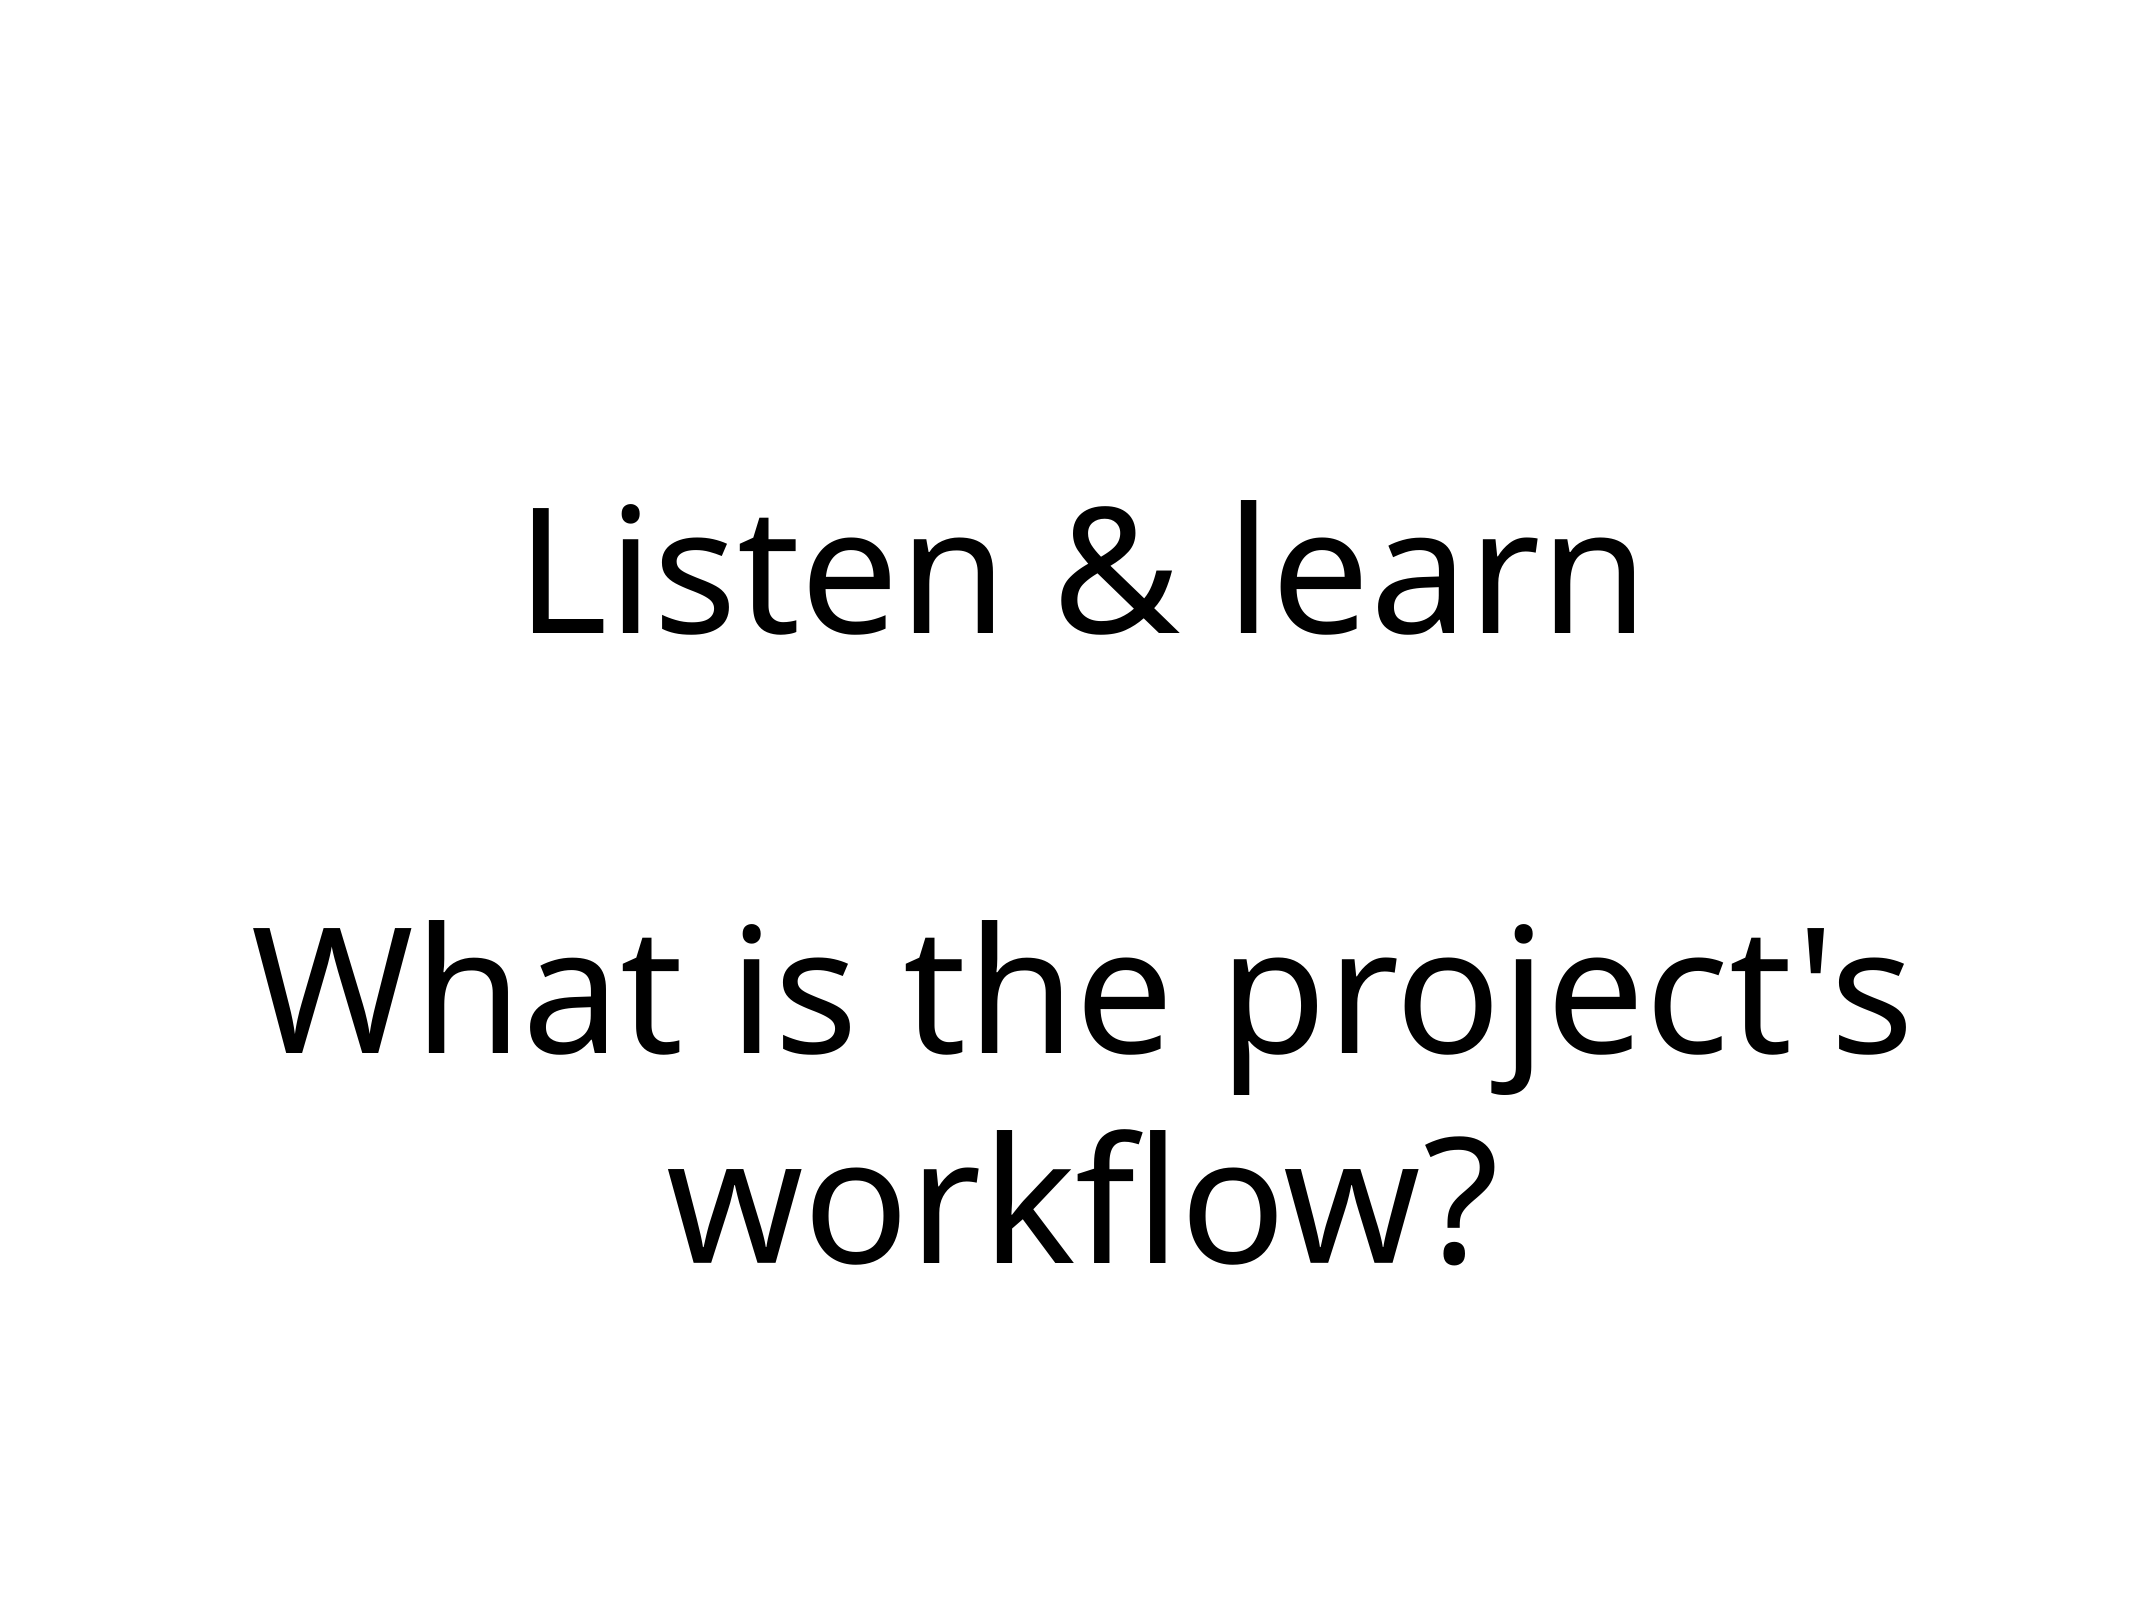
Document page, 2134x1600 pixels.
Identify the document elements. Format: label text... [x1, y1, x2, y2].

title Listen & learn What is the project's workflow? [225, 450, 1942, 1307]
